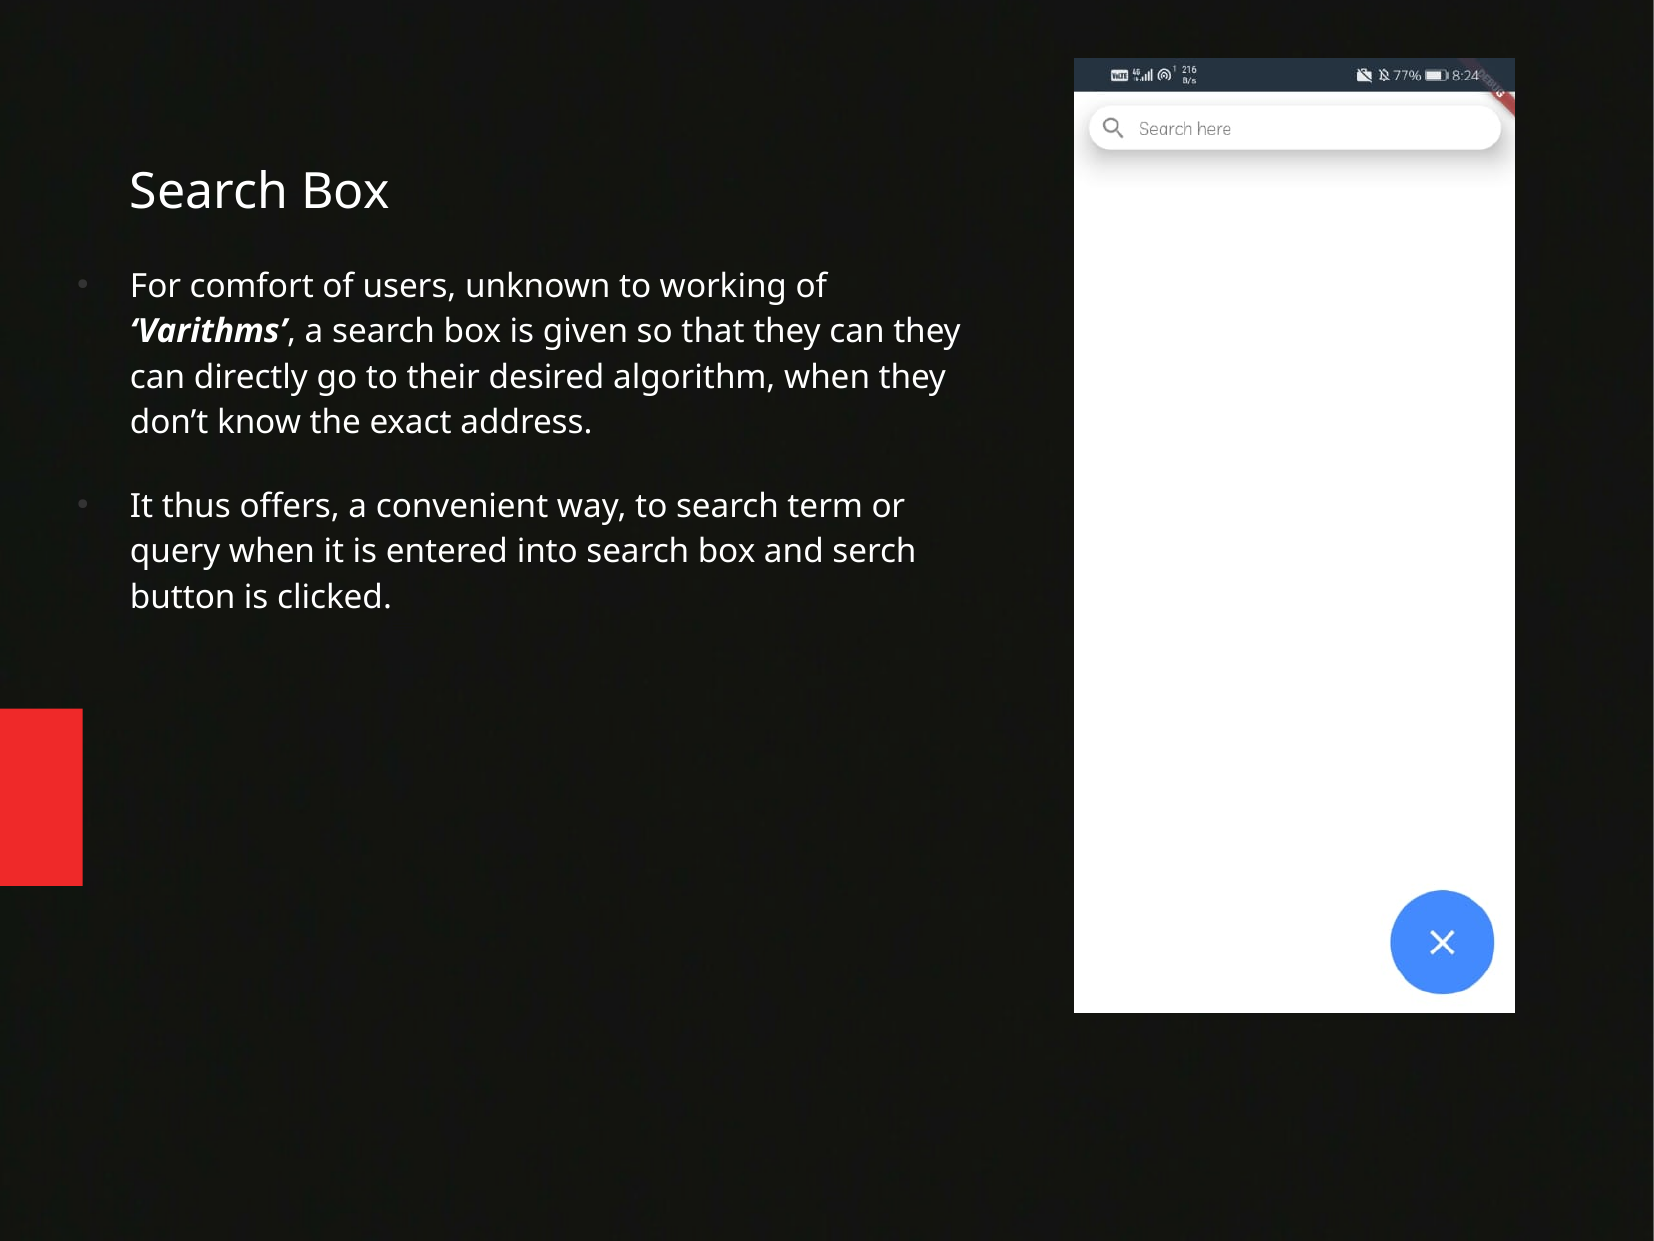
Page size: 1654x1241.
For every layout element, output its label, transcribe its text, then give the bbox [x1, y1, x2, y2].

list Search Box For comfort of users, unknown to working of ‘Varithms’, a search box is given so that they can they can directly go to their desired algorithm, when they don’t know the exact address. It thus offers, a convenient way, to search term or query when it is entered into search box and serch button is clicked. [59, 154, 981, 934]
picture [0, 0, 1654, 1241]
